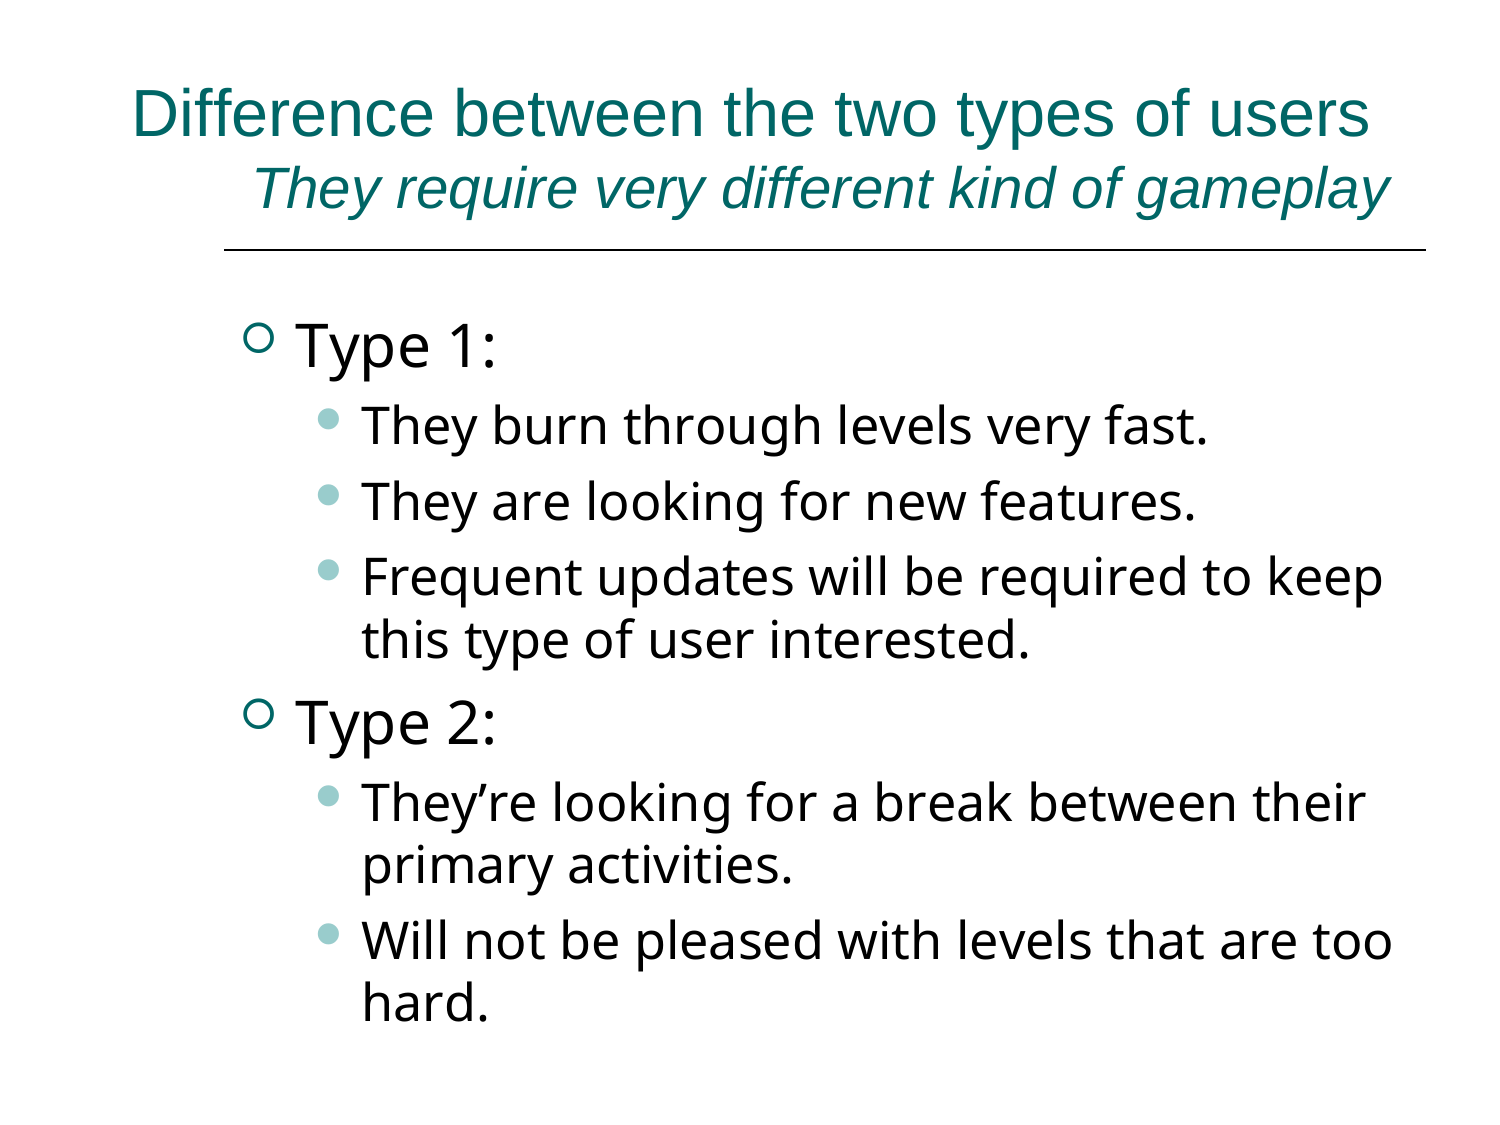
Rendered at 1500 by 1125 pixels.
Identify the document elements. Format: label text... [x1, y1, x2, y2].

text_box Difference between the two types of users They require very different kind of gameplay [87, 62, 1407, 225]
text_box Type 1: They burn through levels very fast. They are looking for new features. Frequent updates will be required to keep this type of user interested. Type 2: They’re looking for a break between their primary activities. Will not be pleased with levels that are too hard. [224, 299, 1425, 975]
